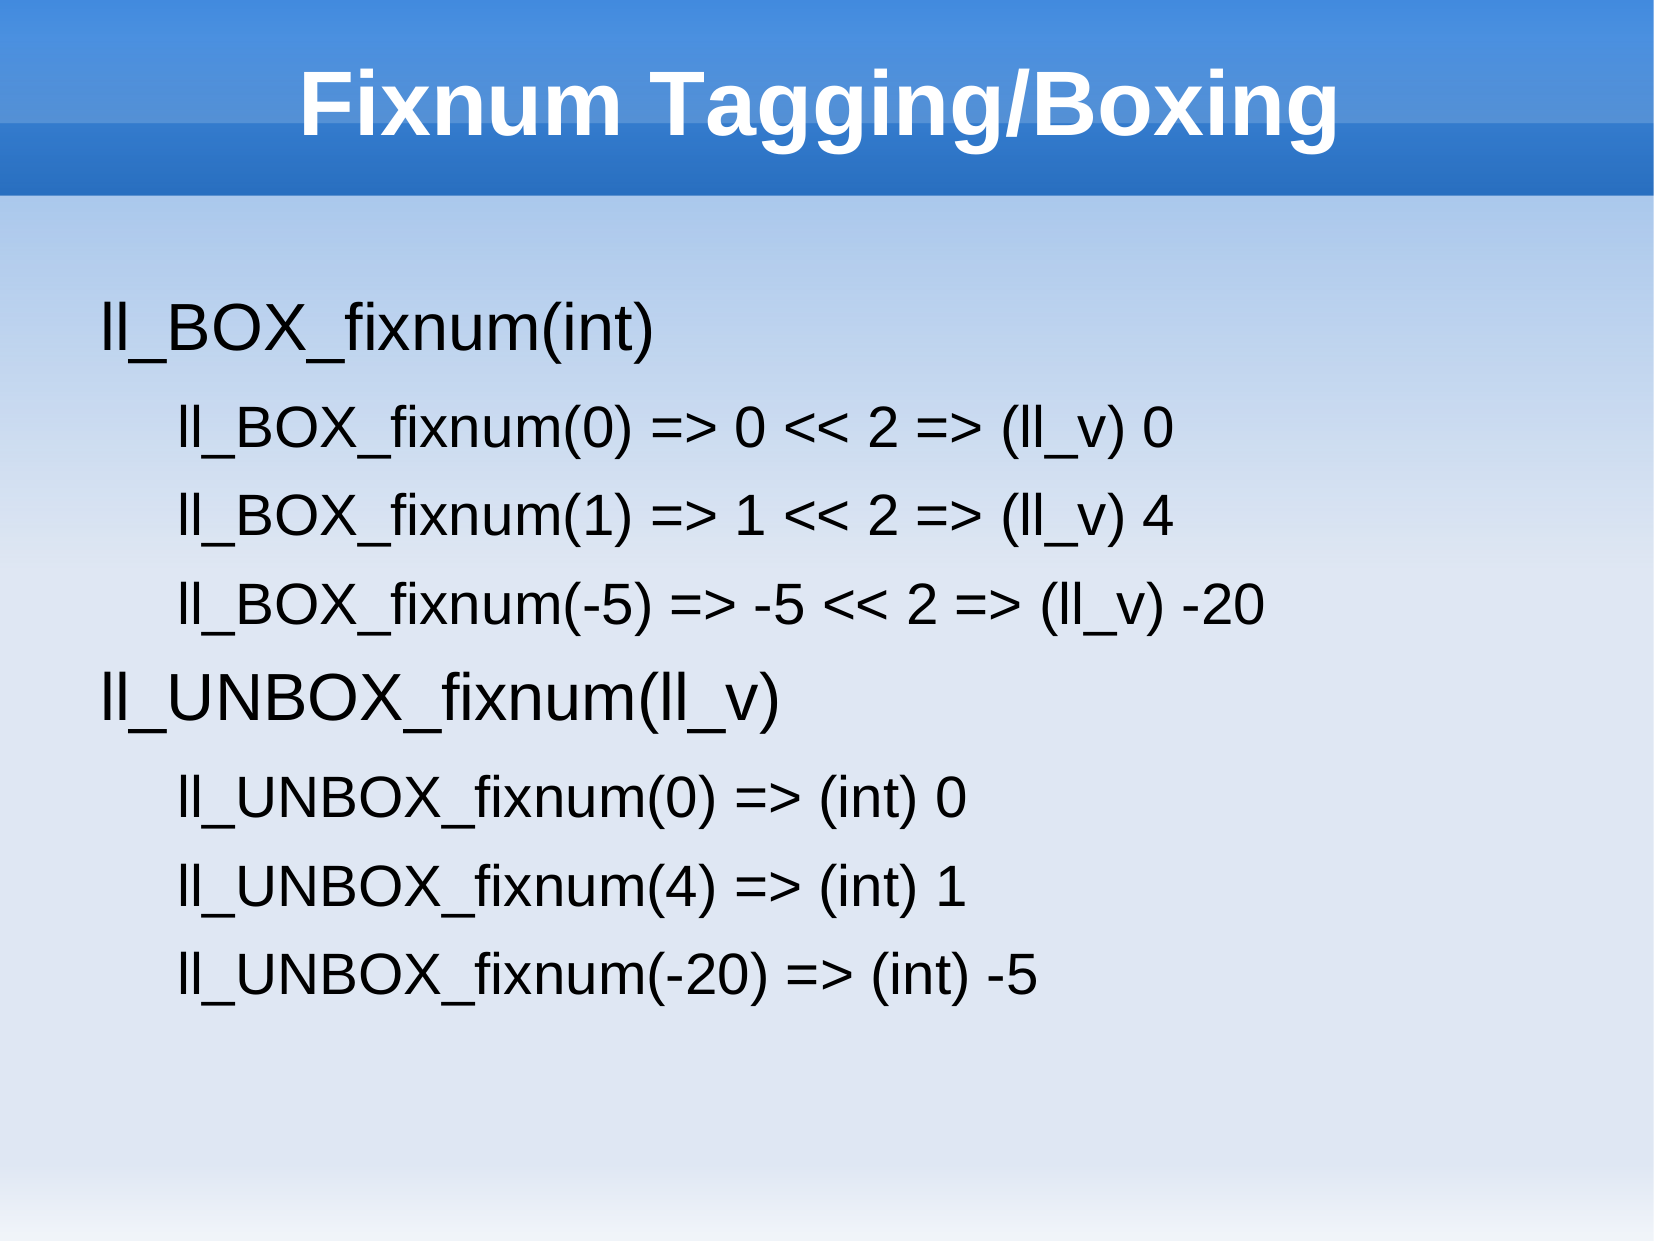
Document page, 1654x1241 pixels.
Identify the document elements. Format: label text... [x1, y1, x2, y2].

picture [0, 0, 1654, 1241]
list ll_BOX_fixnum(int) ll_BOX_fixnum(0) => 0 << 2 => (ll_v) 0 ll_BOX_fixnum(1) => 1 << 2 => (ll_v) 4 ll_BOX_fixnum(-5) => -5 << 2 => (ll_v) -20 ll_UNBOX_fixnum(ll_v) ll_UNBOX_fixnum(0) => (int) 0 ll_UNBOX_fixnum(4) => (int) 1 ll_UNBOX_fixnum(-20) => (int) -5 [82, 290, 1571, 1094]
title Fixnum Tagging/Boxing [76, 7, 1565, 200]
